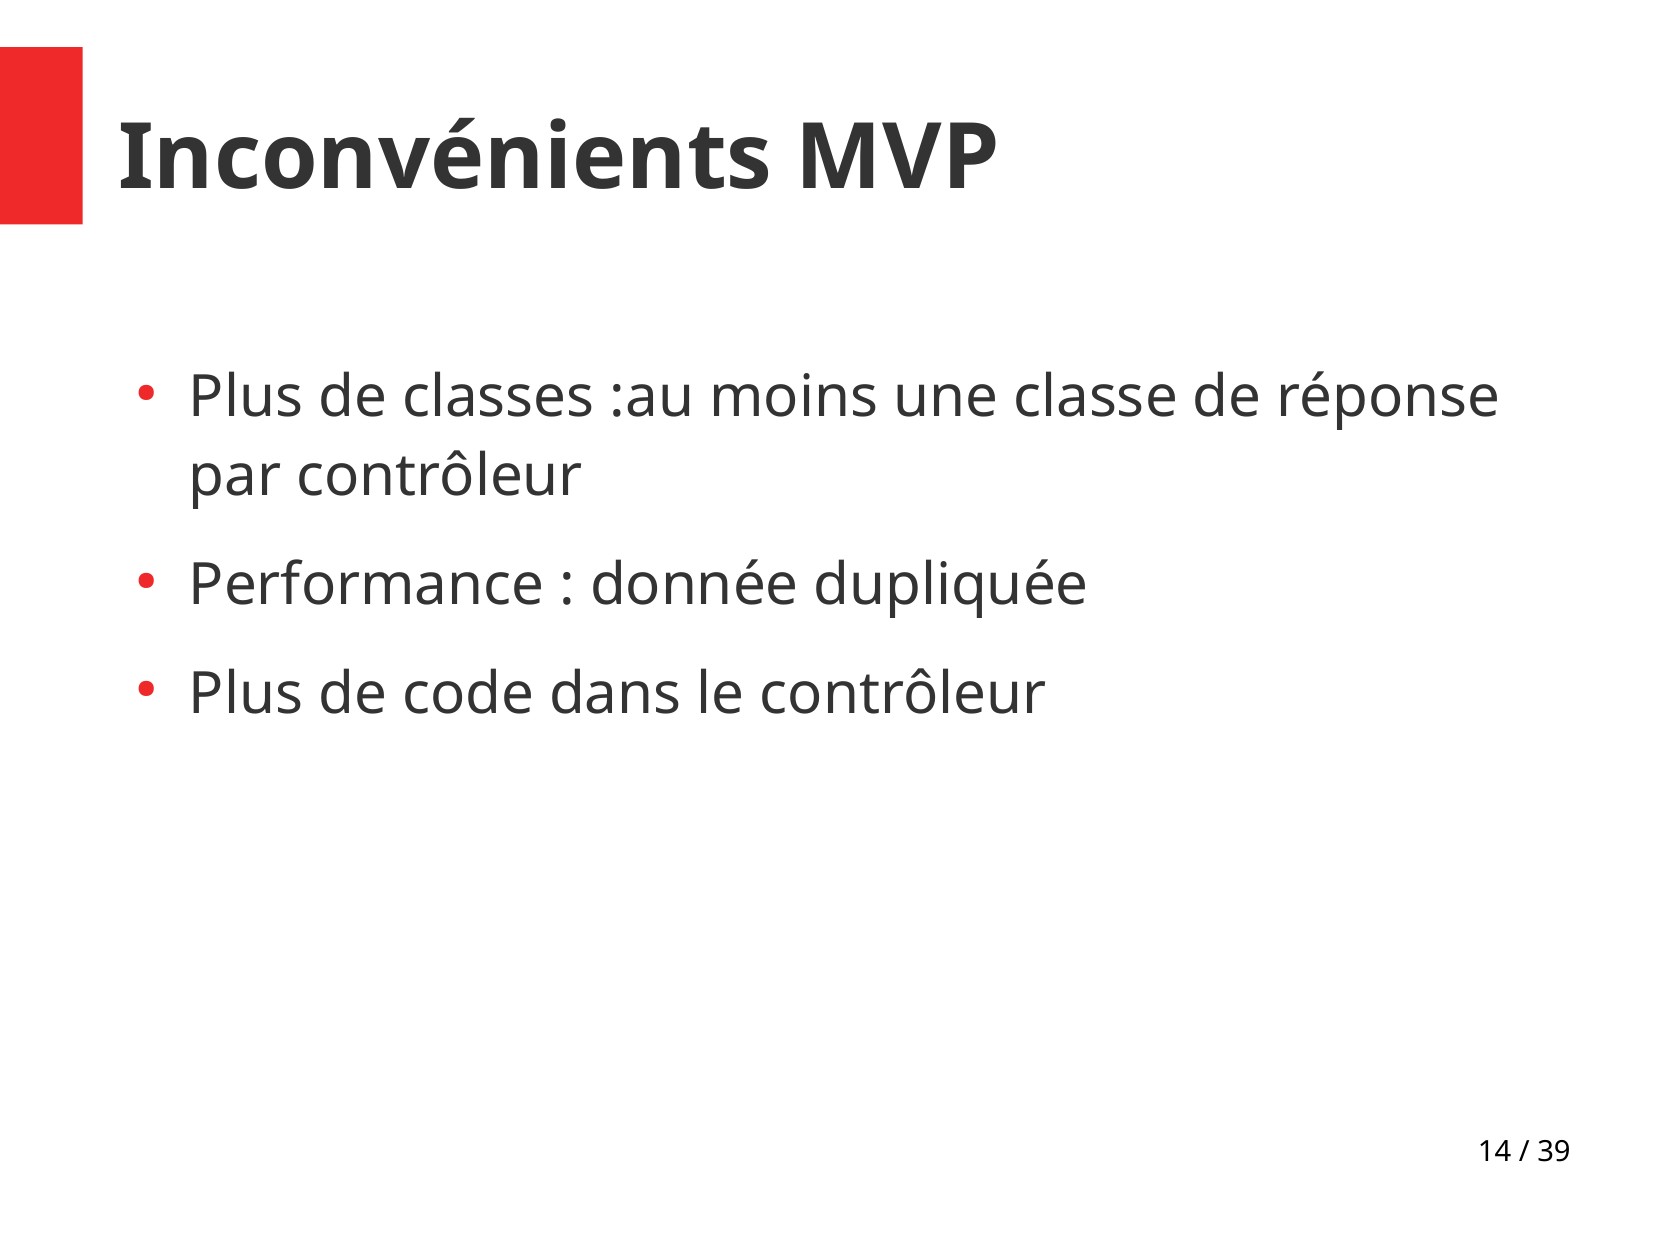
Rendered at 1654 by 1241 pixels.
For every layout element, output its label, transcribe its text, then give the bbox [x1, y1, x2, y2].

list Plus de classes :au moins une classe de réponse par contrôleur Performance : donnée dupliquée Plus de code dans le contrôleur [118, 354, 1536, 1074]
title Inconvénients MVP [118, 49, 1571, 257]
